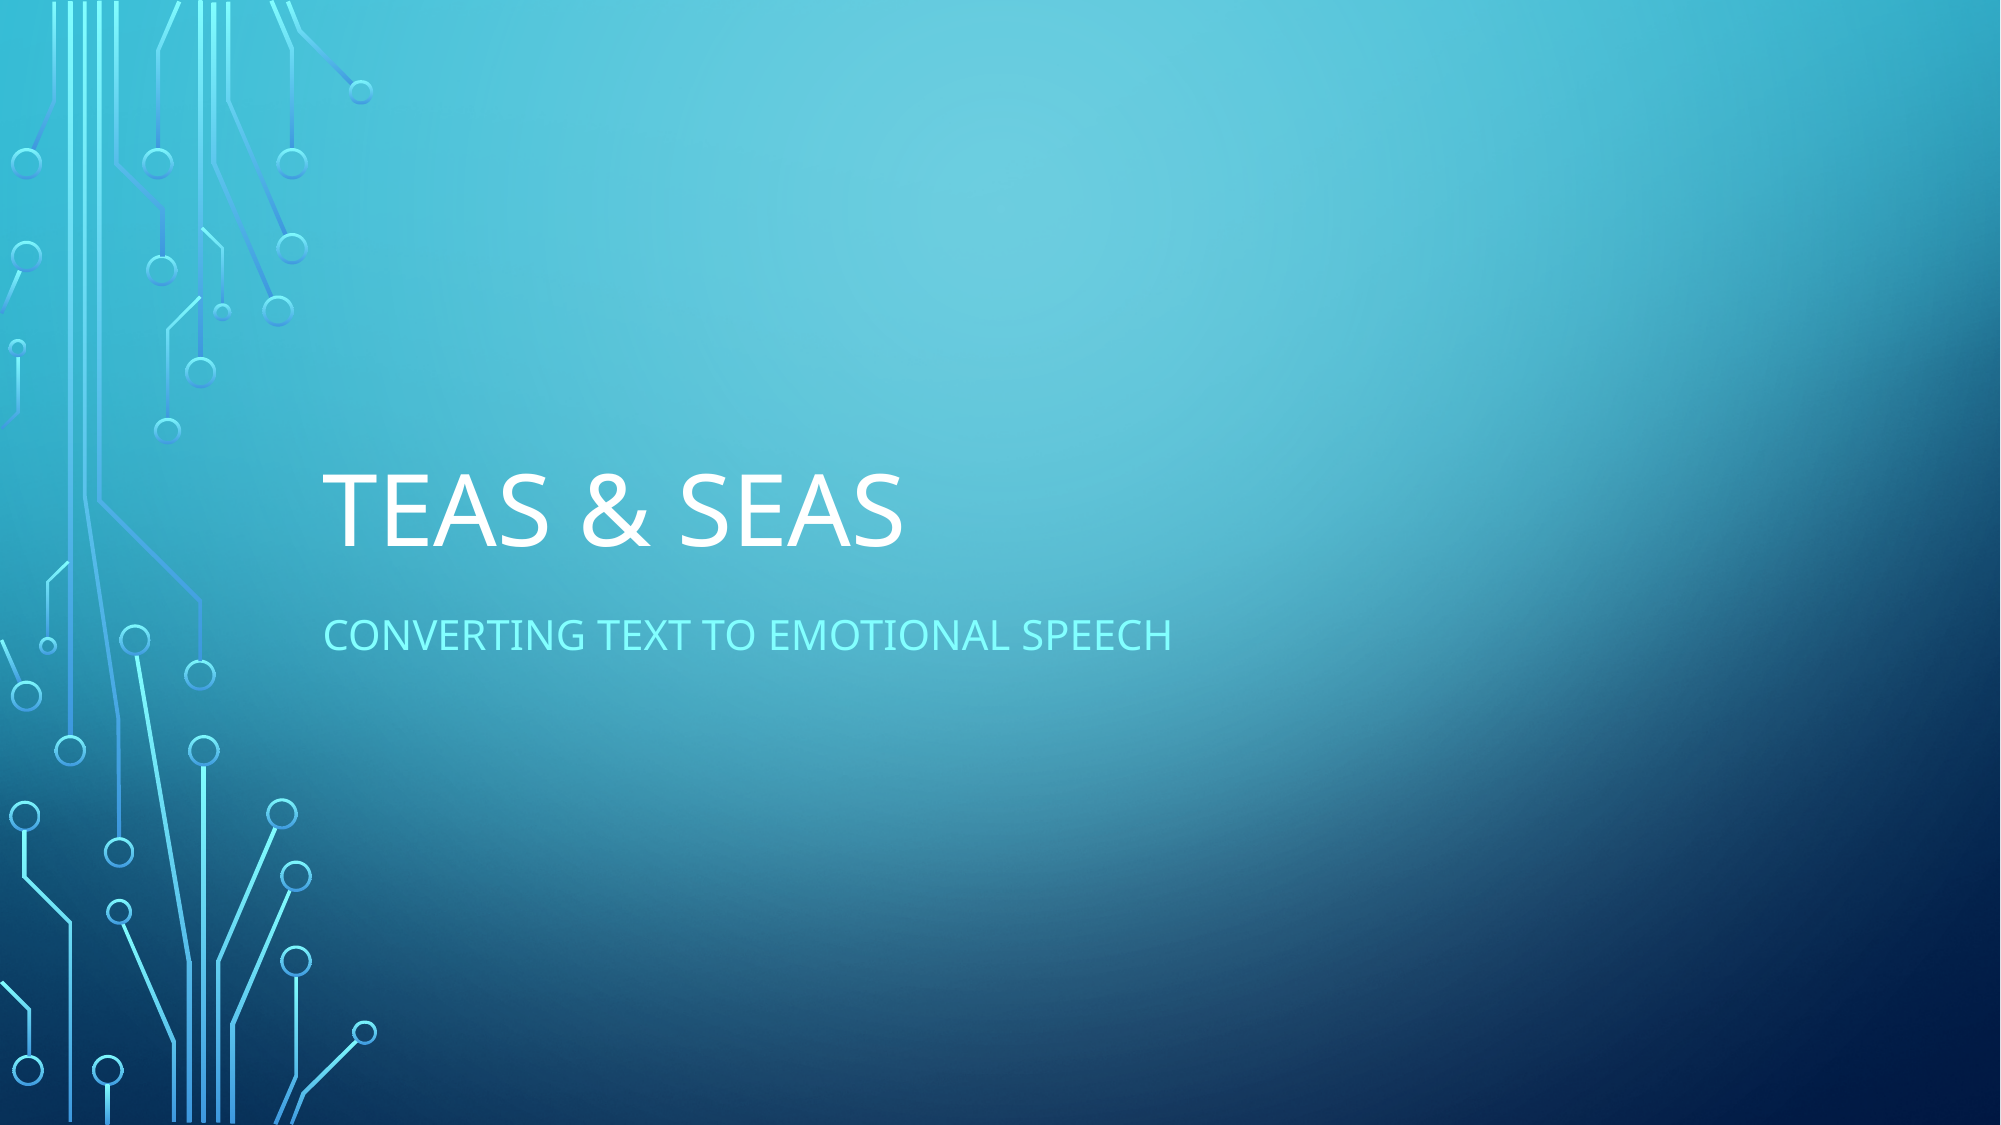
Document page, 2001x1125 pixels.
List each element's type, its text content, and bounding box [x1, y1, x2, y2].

title Teas & Seas [307, 184, 1750, 576]
subtitle Converting text to emotional SpeEch [307, 590, 1750, 863]
